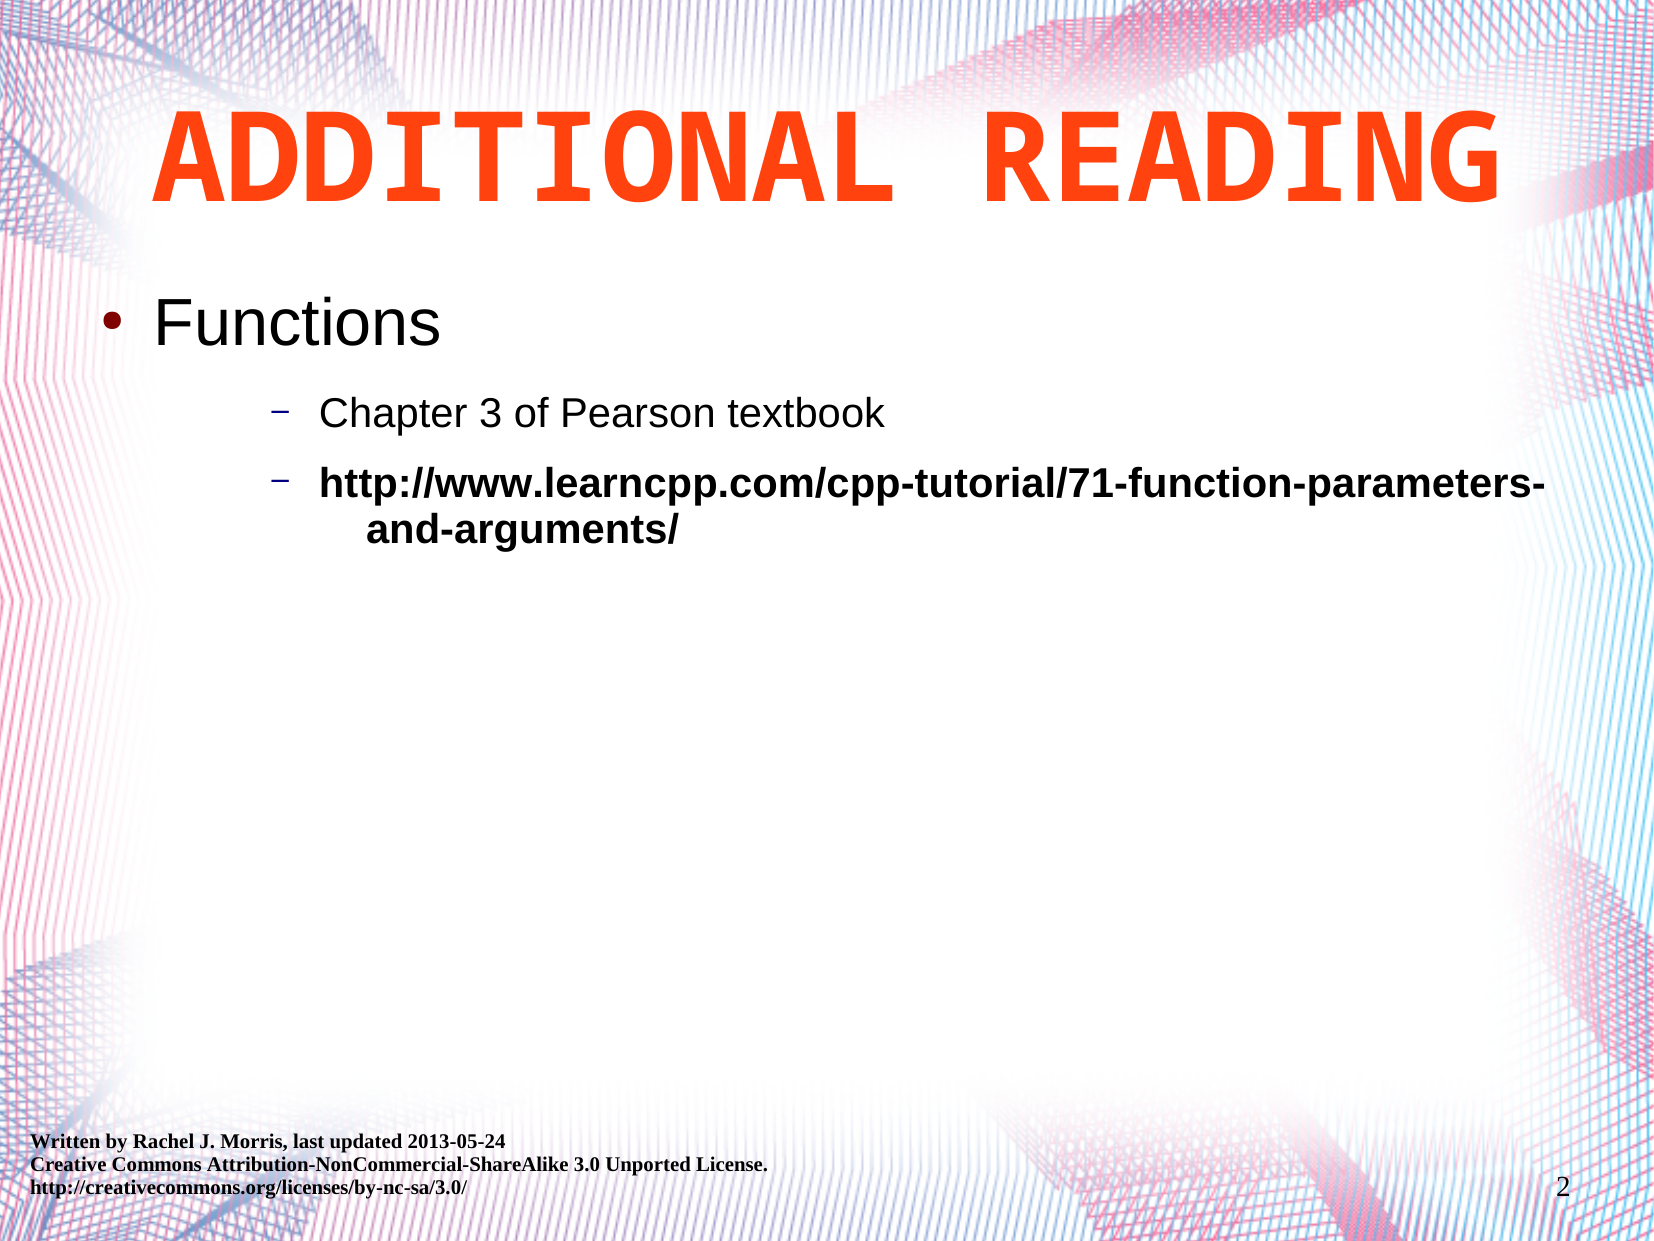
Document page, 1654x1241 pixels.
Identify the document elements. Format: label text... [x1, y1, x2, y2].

picture [0, 0, 1654, 1241]
title ADDITIONAL READING [82, 49, 1571, 257]
list Functions Chapter 3 of Pearson textbook http://www.learncpp.com/cpp-tutorial/71-function-parameters-and-arguments/ [82, 285, 1571, 955]
